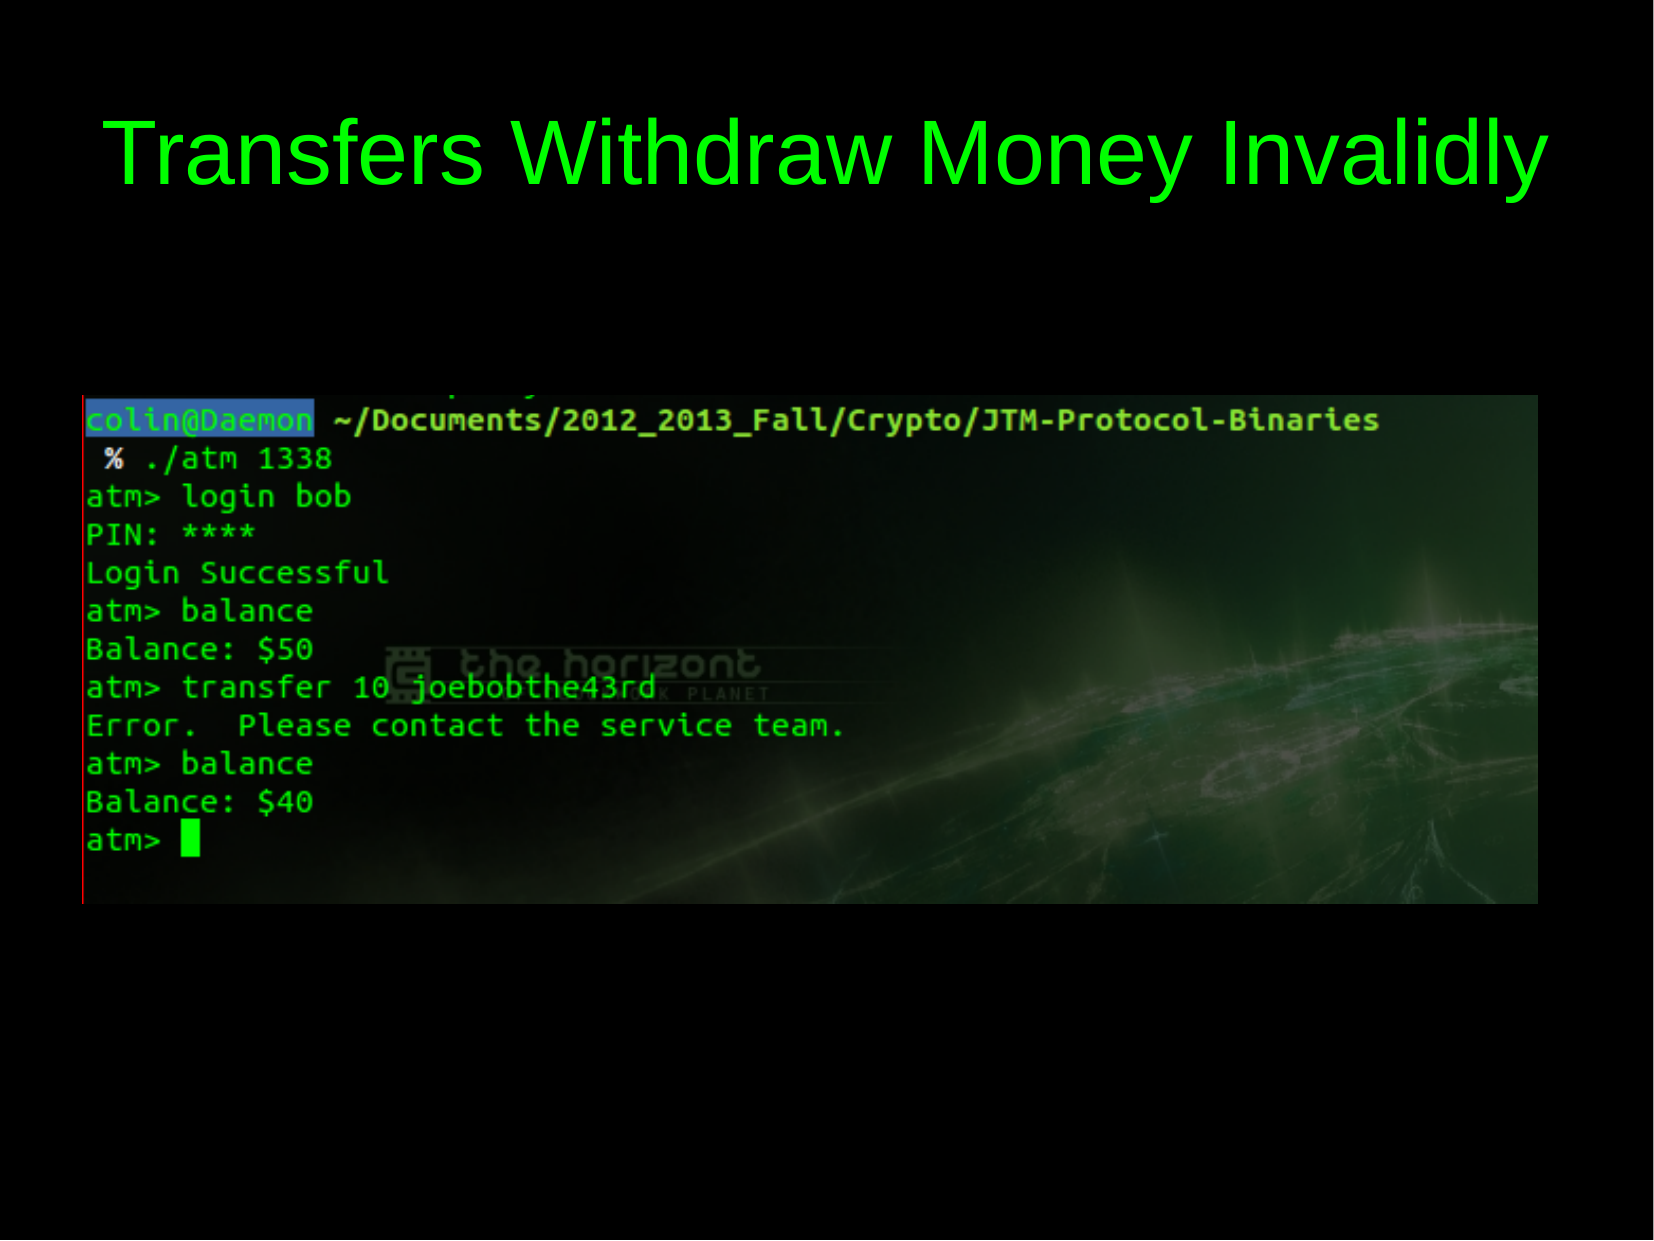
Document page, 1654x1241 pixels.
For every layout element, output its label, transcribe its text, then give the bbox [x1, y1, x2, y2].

picture [82, 395, 1538, 904]
title Transfers Withdraw Money Invalidly [82, 49, 1571, 257]
